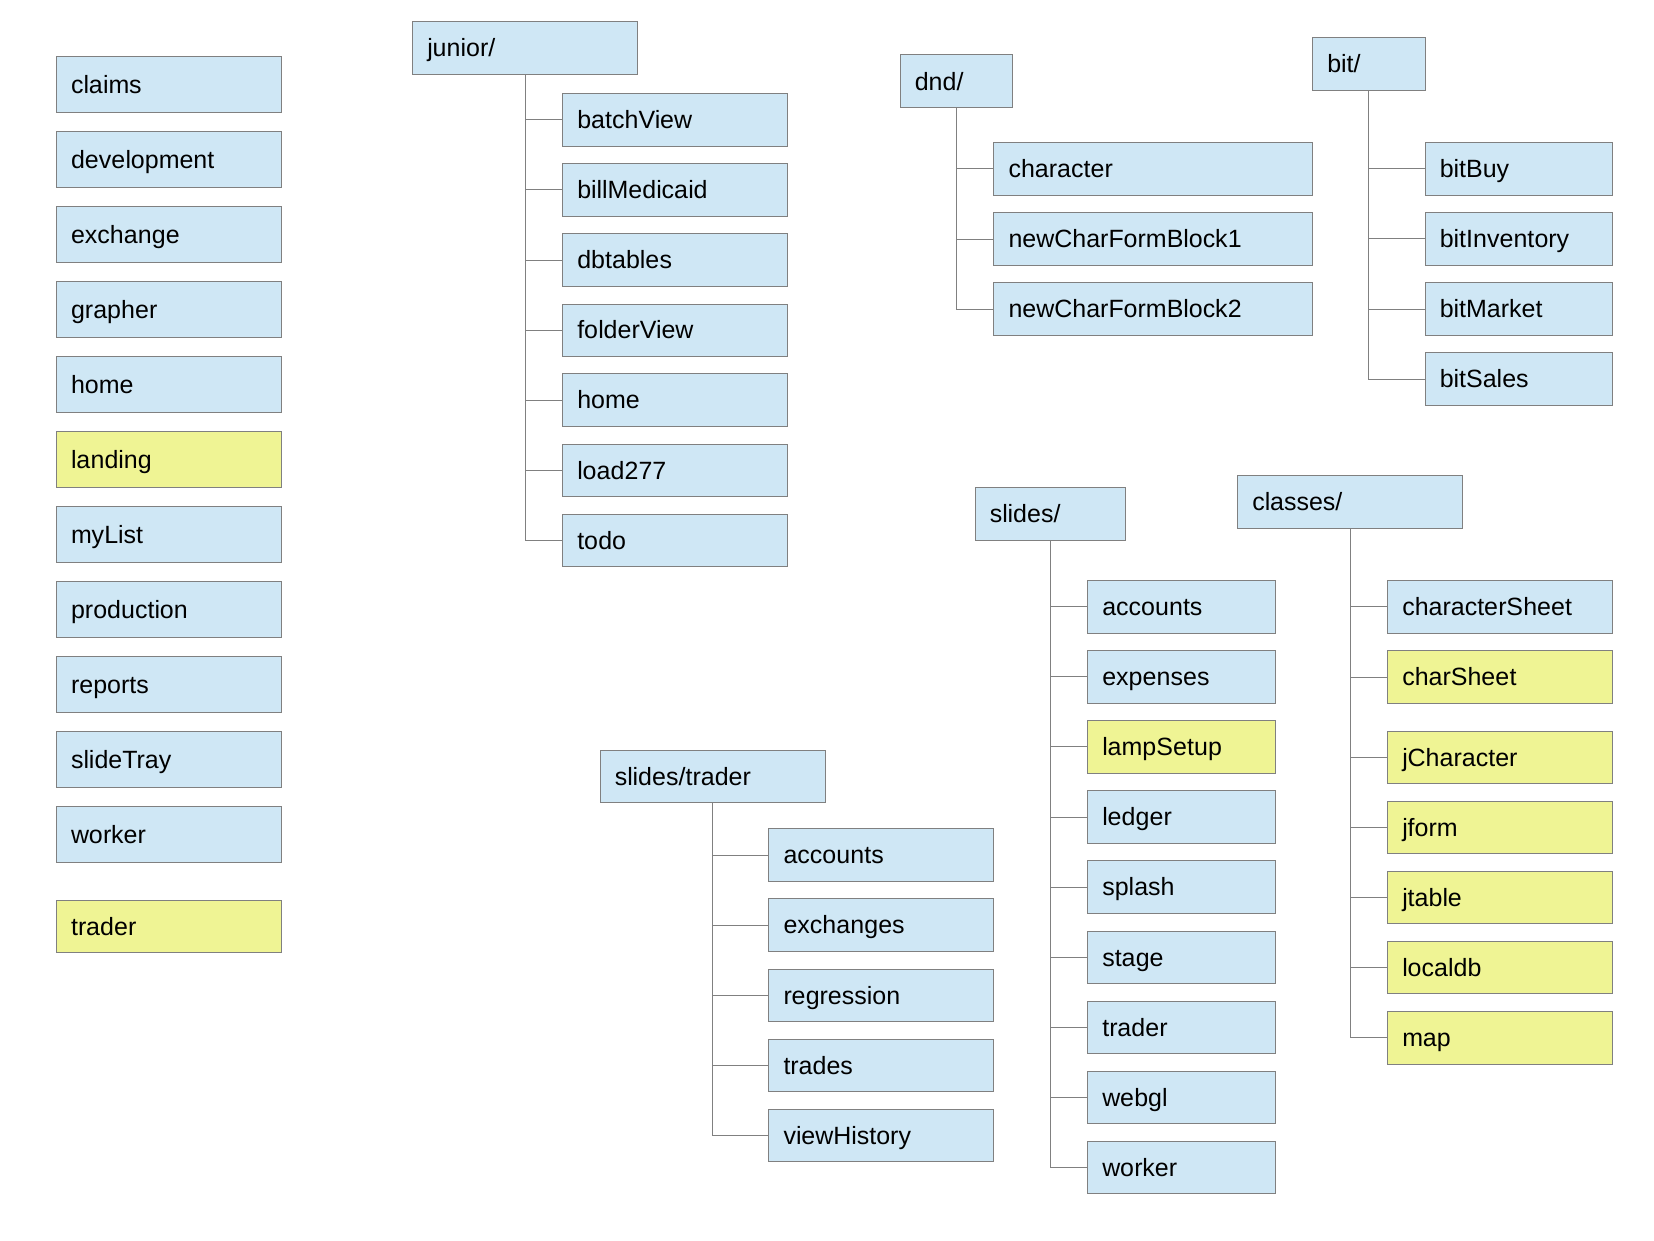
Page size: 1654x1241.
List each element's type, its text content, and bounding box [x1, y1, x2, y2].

text_box slides/ [975, 487, 1126, 541]
text_box junior/ [412, 21, 638, 75]
text_box trader [56, 900, 282, 953]
text_box expenses [1087, 650, 1276, 704]
text_box home [56, 356, 282, 413]
text_box trades [768, 1039, 994, 1092]
text_box newCharFormBlock2 [993, 282, 1313, 336]
text_box character [993, 142, 1313, 196]
text_box load277 [562, 444, 788, 497]
text_box regression [768, 969, 994, 1022]
text_box stage [1087, 931, 1276, 984]
text_box slides/trader [600, 750, 826, 803]
text_box map [1387, 1011, 1613, 1065]
text_box localdb [1387, 941, 1613, 994]
text_box slideTray [56, 731, 282, 788]
text_box viewHistory [768, 1109, 994, 1162]
text_box jform [1387, 801, 1613, 854]
text_box grapher [56, 281, 282, 338]
text_box classes/ [1237, 475, 1463, 529]
text_box accounts [1087, 580, 1276, 634]
text_box newCharFormBlock1 [993, 212, 1313, 266]
text_box lampSetup [1087, 720, 1276, 774]
text_box exchange [56, 206, 282, 263]
text_box characterSheet [1387, 580, 1613, 634]
text_box dbtables [562, 233, 788, 287]
text_box claims [56, 56, 282, 113]
text_box bitInventory [1425, 212, 1613, 266]
text_box splash [1087, 860, 1276, 914]
text_box jCharacter [1387, 731, 1613, 784]
text_box development [56, 131, 282, 188]
text_box production [56, 581, 282, 638]
text_box accounts [768, 828, 994, 882]
text_box bit/ [1312, 37, 1426, 91]
text_box worker [1087, 1141, 1276, 1194]
text_box landing [56, 431, 282, 488]
text_box reports [56, 656, 282, 713]
text_box ledger [1087, 790, 1276, 844]
text_box exchanges [768, 898, 994, 952]
text_box bitMarket [1425, 282, 1613, 336]
text_box bitBuy [1425, 142, 1613, 196]
text_box myList [56, 506, 282, 563]
text_box home [562, 373, 788, 427]
text_box bitSales [1425, 352, 1613, 406]
text_box jtable [1387, 871, 1613, 924]
text_box charSheet [1387, 650, 1613, 704]
text_box batchView [562, 93, 788, 147]
text_box dnd/ [900, 54, 1013, 108]
text_box folderView [562, 304, 788, 357]
text_box billMedicaid [562, 163, 788, 217]
text_box todo [562, 514, 788, 567]
text_box trader [1087, 1001, 1276, 1054]
text_box worker [56, 806, 282, 863]
text_box webgl [1087, 1071, 1276, 1124]
